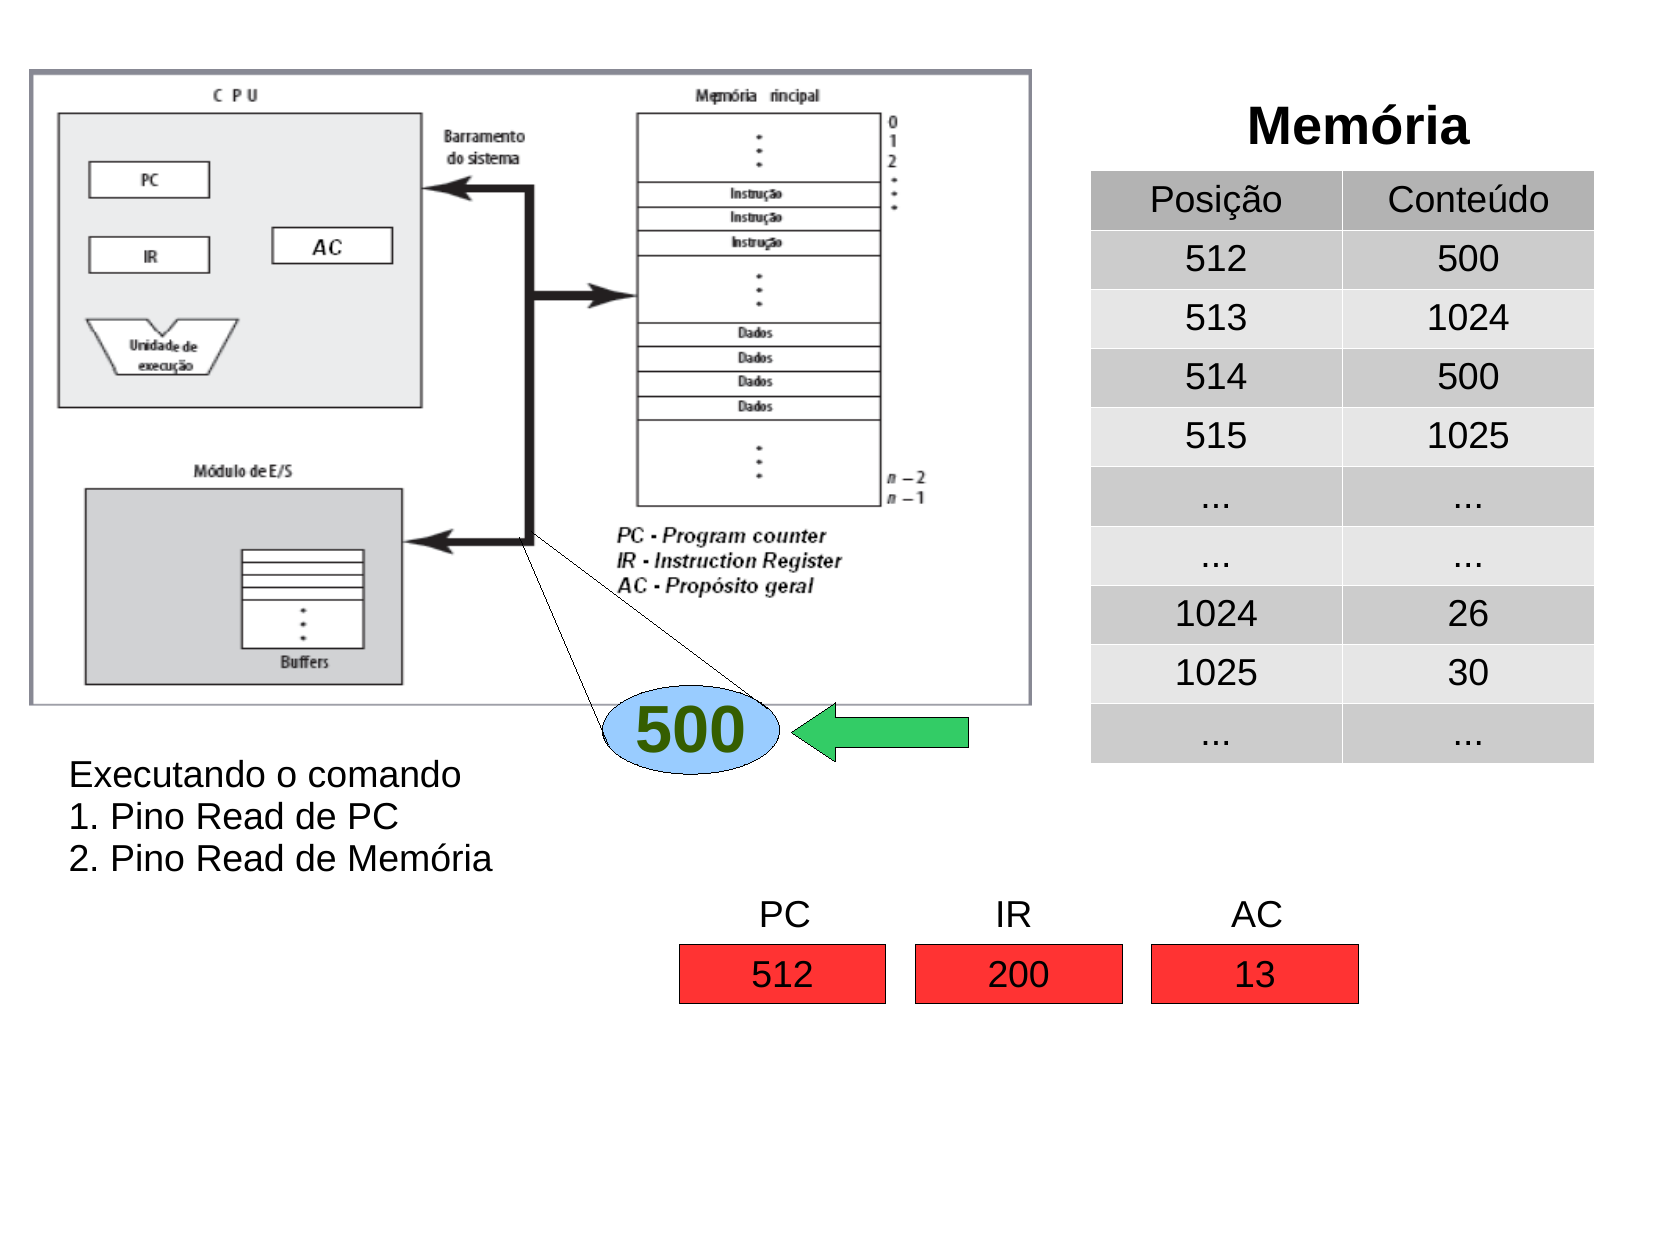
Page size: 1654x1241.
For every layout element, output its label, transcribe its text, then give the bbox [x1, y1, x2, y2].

table_cell 500 [1343, 349, 1594, 407]
text_box [602, 702, 621, 758]
table_cell 515 [1091, 408, 1342, 466]
table_cell 26 [1343, 586, 1594, 644]
table_header Conteúdo [1343, 171, 1594, 230]
text_box PC [744, 885, 826, 943]
table_cell 30 [1343, 645, 1594, 703]
text_box 13 [1151, 944, 1359, 1004]
table_header Posição [1091, 171, 1342, 230]
text_box 200 [915, 944, 1123, 1004]
table_cell 500 [1343, 231, 1594, 289]
table_cell 513 [1091, 290, 1342, 348]
table_cell 1025 [1343, 408, 1594, 466]
text_box 500 [621, 685, 762, 775]
table_cell ... [1091, 527, 1342, 585]
text_box 512 [679, 944, 886, 1004]
text_box [762, 703, 780, 757]
table_cell 1024 [1343, 290, 1594, 348]
table_cell ... [1091, 467, 1342, 526]
table_cell ... [1343, 467, 1594, 526]
table_cell 512 [1091, 231, 1342, 289]
text_box IR [980, 885, 1048, 943]
table_cell 1024 [1091, 586, 1342, 644]
text_box Executando o comando 1. Pino Read de PC 2. Pino Read de Memória [53, 745, 508, 887]
table_cell 514 [1091, 349, 1342, 407]
table_cell ... [1091, 704, 1342, 763]
table_cell 1025 [1091, 645, 1342, 703]
text_box AC [1216, 885, 1299, 943]
picture [29, 69, 1032, 709]
table_cell ... [1343, 527, 1594, 585]
table_cell ... [1343, 704, 1594, 763]
text_box [791, 702, 969, 762]
text_box Memória [1232, 88, 1486, 164]
